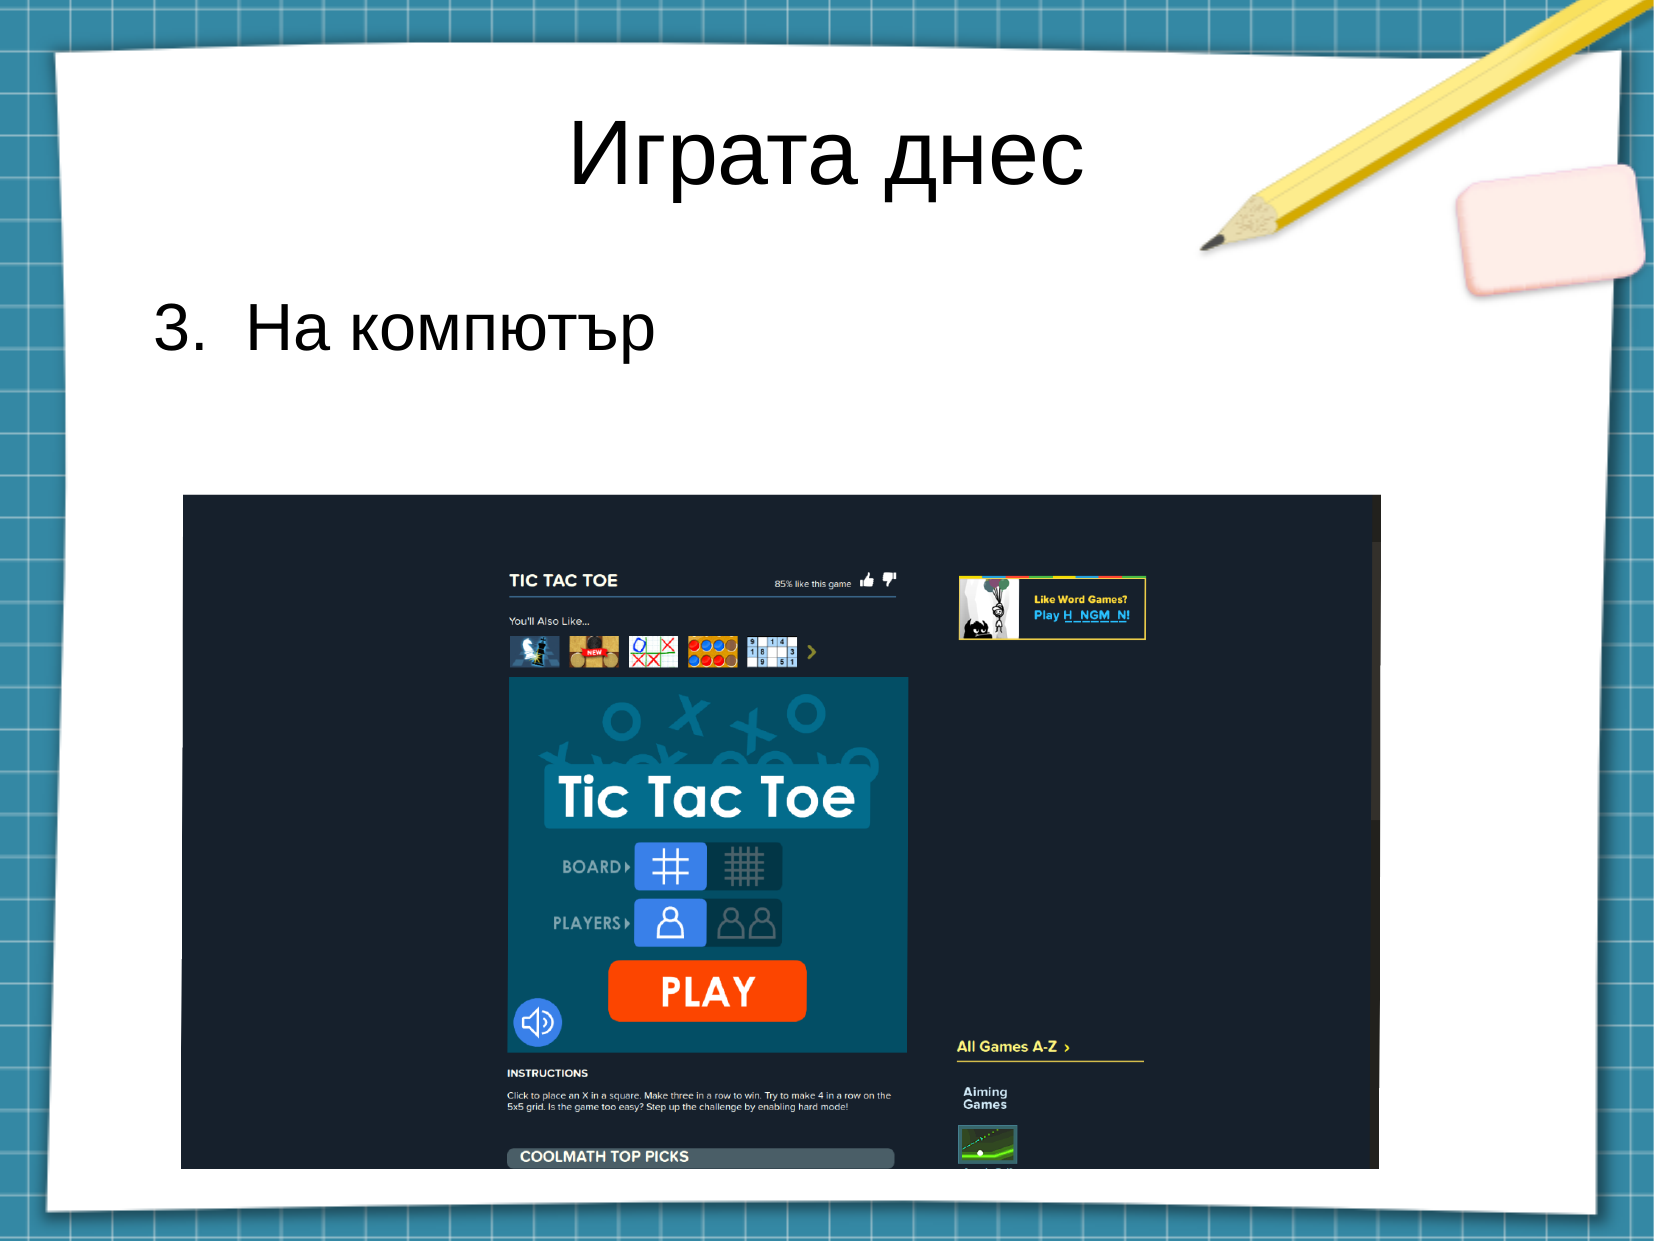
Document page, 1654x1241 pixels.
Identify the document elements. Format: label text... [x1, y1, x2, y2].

list 3. На компютър [82, 290, 1571, 634]
picture [0, 0, 1654, 1241]
title Играта днес [82, 49, 1571, 257]
